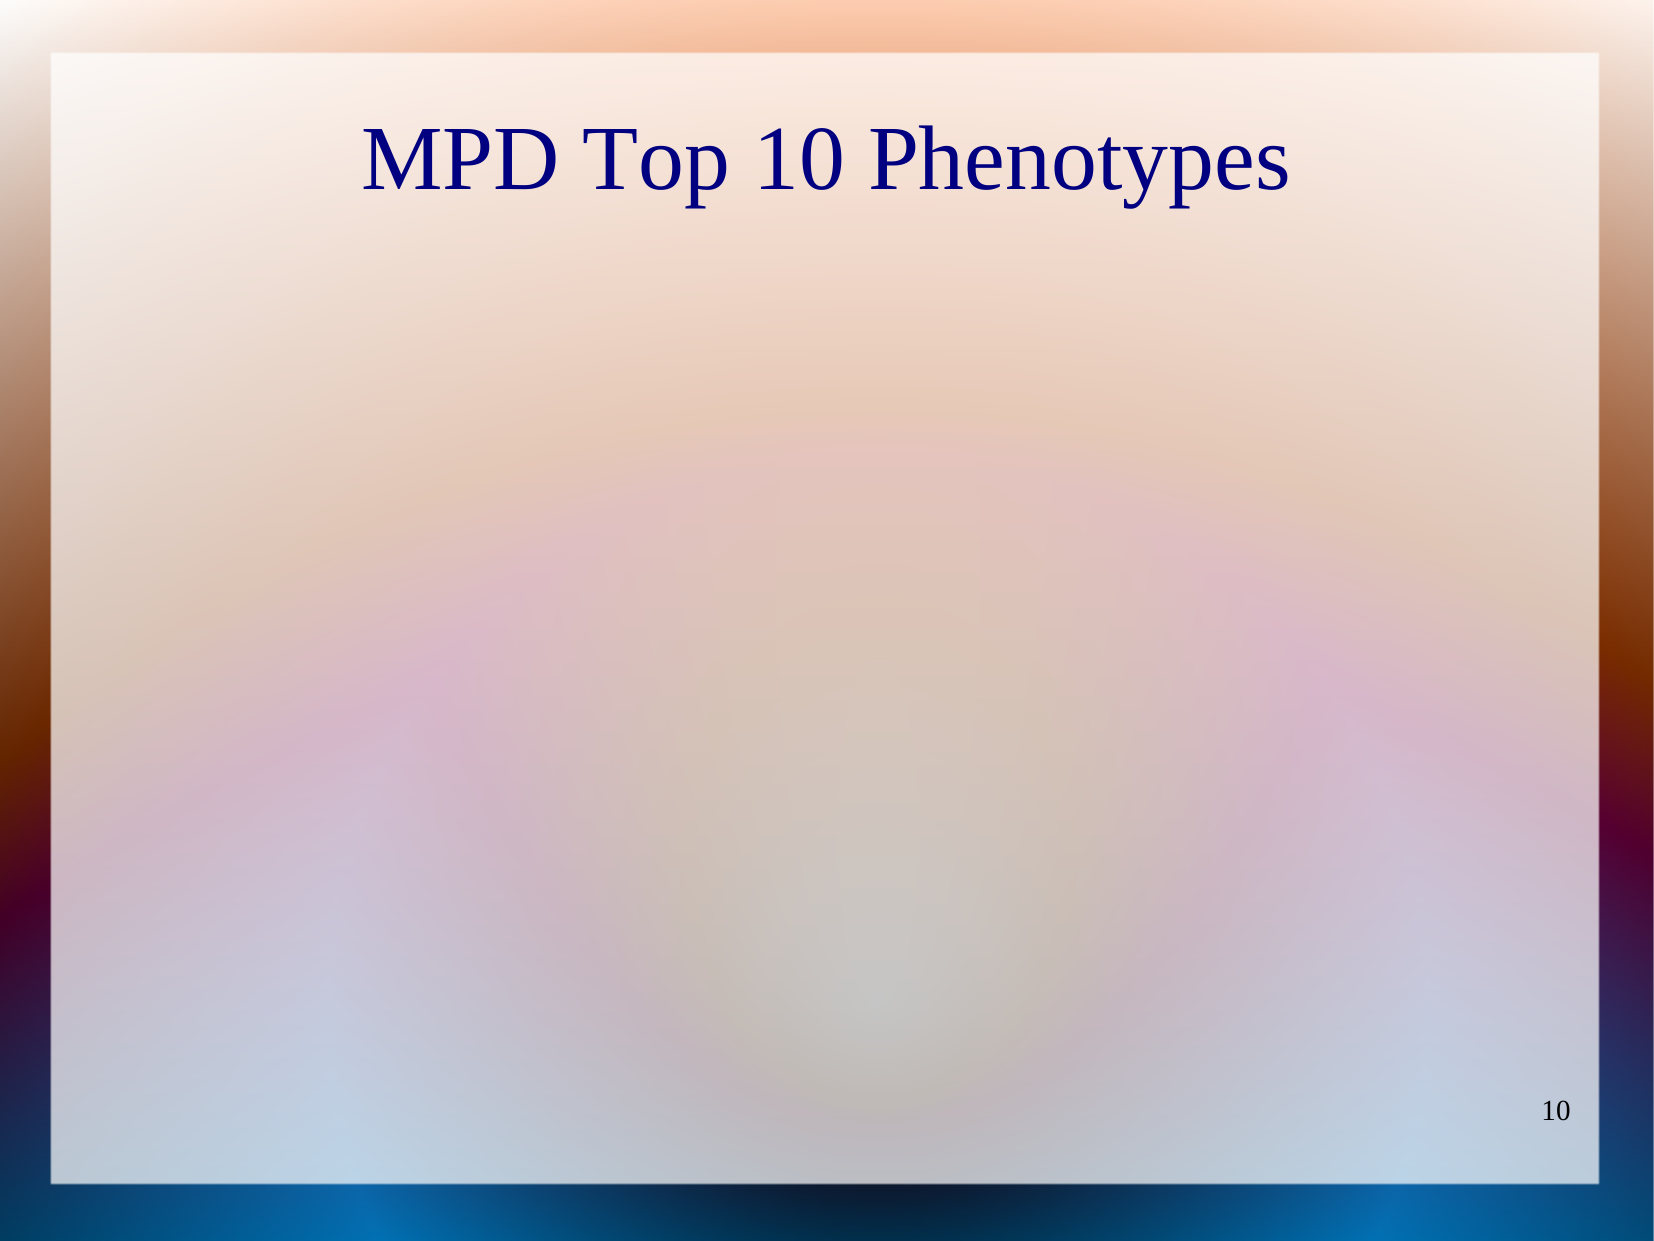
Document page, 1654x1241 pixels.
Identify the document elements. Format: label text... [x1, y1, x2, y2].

title MPD Top 10 Phenotypes [82, 55, 1571, 263]
picture [0, 0, 1654, 1241]
